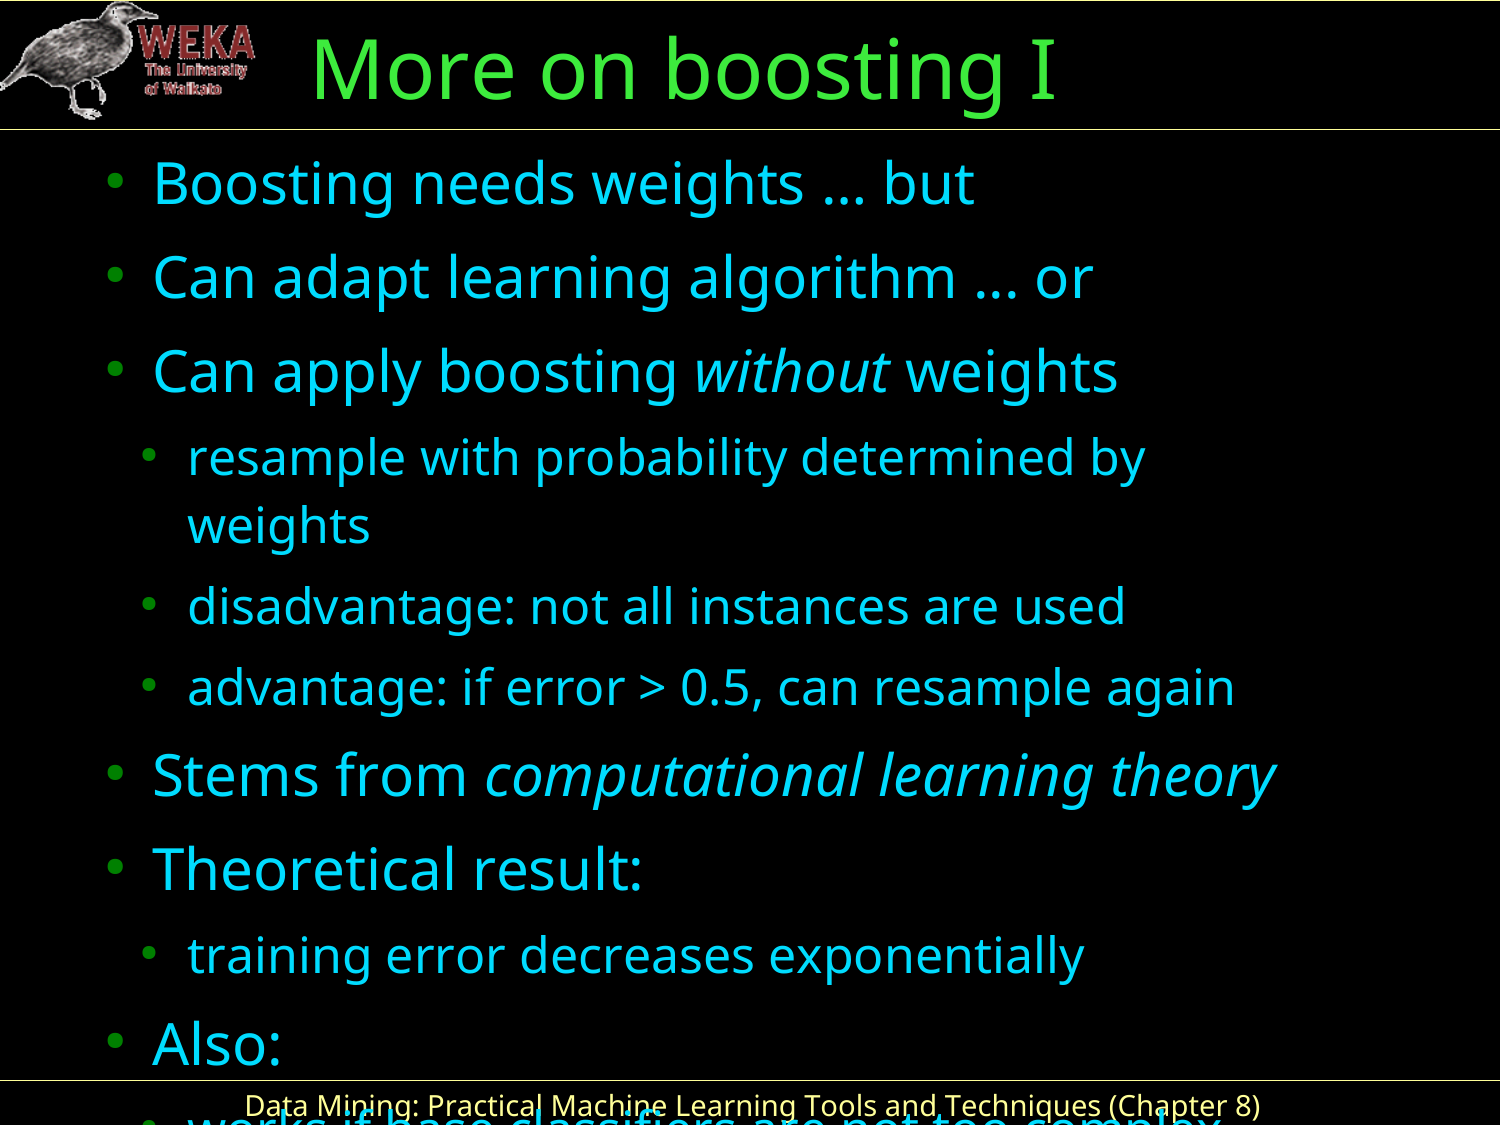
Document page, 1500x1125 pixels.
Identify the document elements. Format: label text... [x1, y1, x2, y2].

picture [0, 1, 266, 129]
title More on boosting I [295, 0, 1500, 148]
text_box Boosting needs weights … but Can adapt learning algorithm ... or Can apply boosting without weights resample with probability determined by weights disadvantage: not all instances are used advantage: if error > 0.5, can resample again Stems from computational learning theory Theoretical result: training error decreases exponentially Also: works if base classifiers are not too complex, and their error doesn’t become too large too quickly [90, 135, 1353, 1029]
